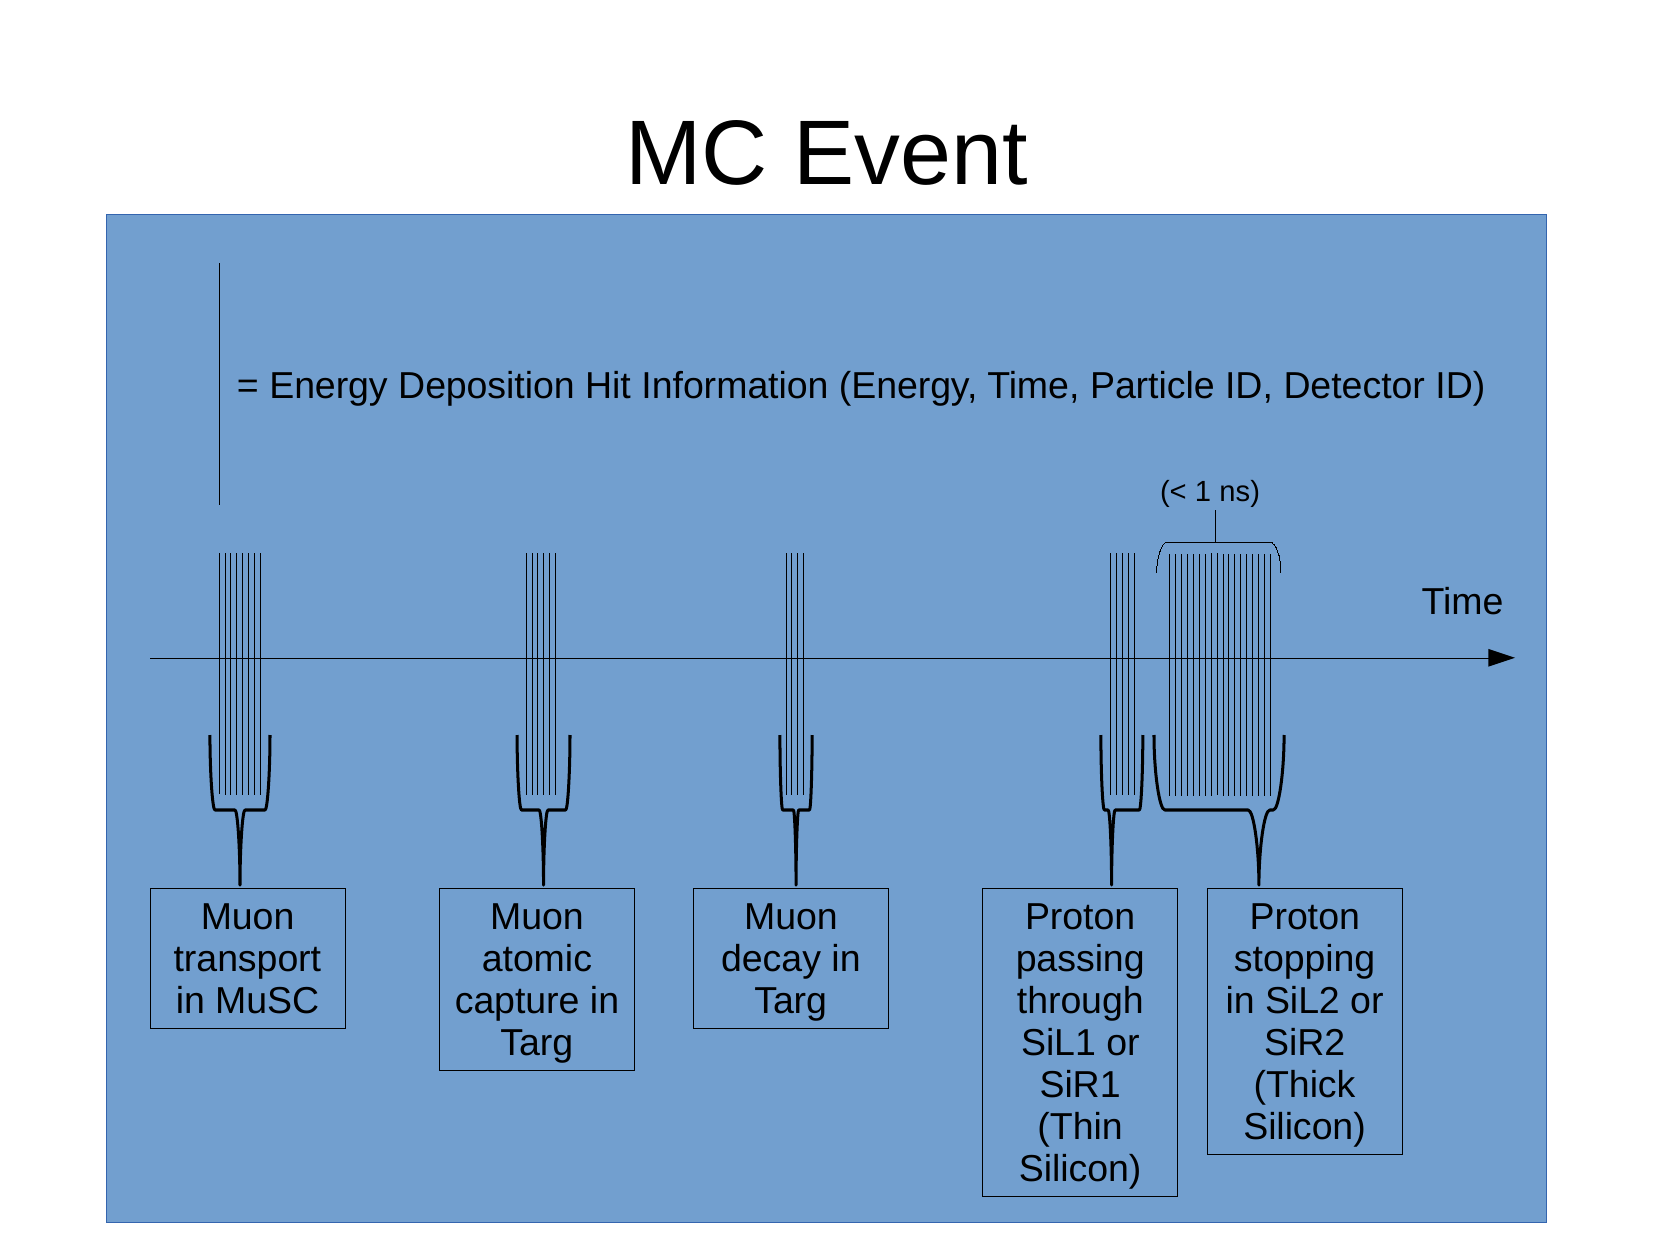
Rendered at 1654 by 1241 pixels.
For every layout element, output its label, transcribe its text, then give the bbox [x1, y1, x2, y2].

text_box Time [1395, 573, 1531, 631]
text_box Muon decay in Targ [693, 888, 889, 1029]
text_box [106, 214, 1547, 1223]
text_box Muon transport in MuSC [150, 888, 346, 1029]
text_box = Energy Deposition Hit Information (Energy, Time, Particle ID, Detector ID) [208, 356, 1516, 414]
title MC Event [82, 49, 1571, 257]
text_box Proton stopping in SiL2 or SiR2 (Thick Silicon) [1207, 888, 1403, 1155]
text_box (< 1 ns) [1142, 467, 1278, 516]
text_box Muon atomic capture in Targ [439, 888, 635, 1071]
text_box Proton passing through SiL1 or SiR1 (Thin Silicon) [982, 888, 1178, 1197]
